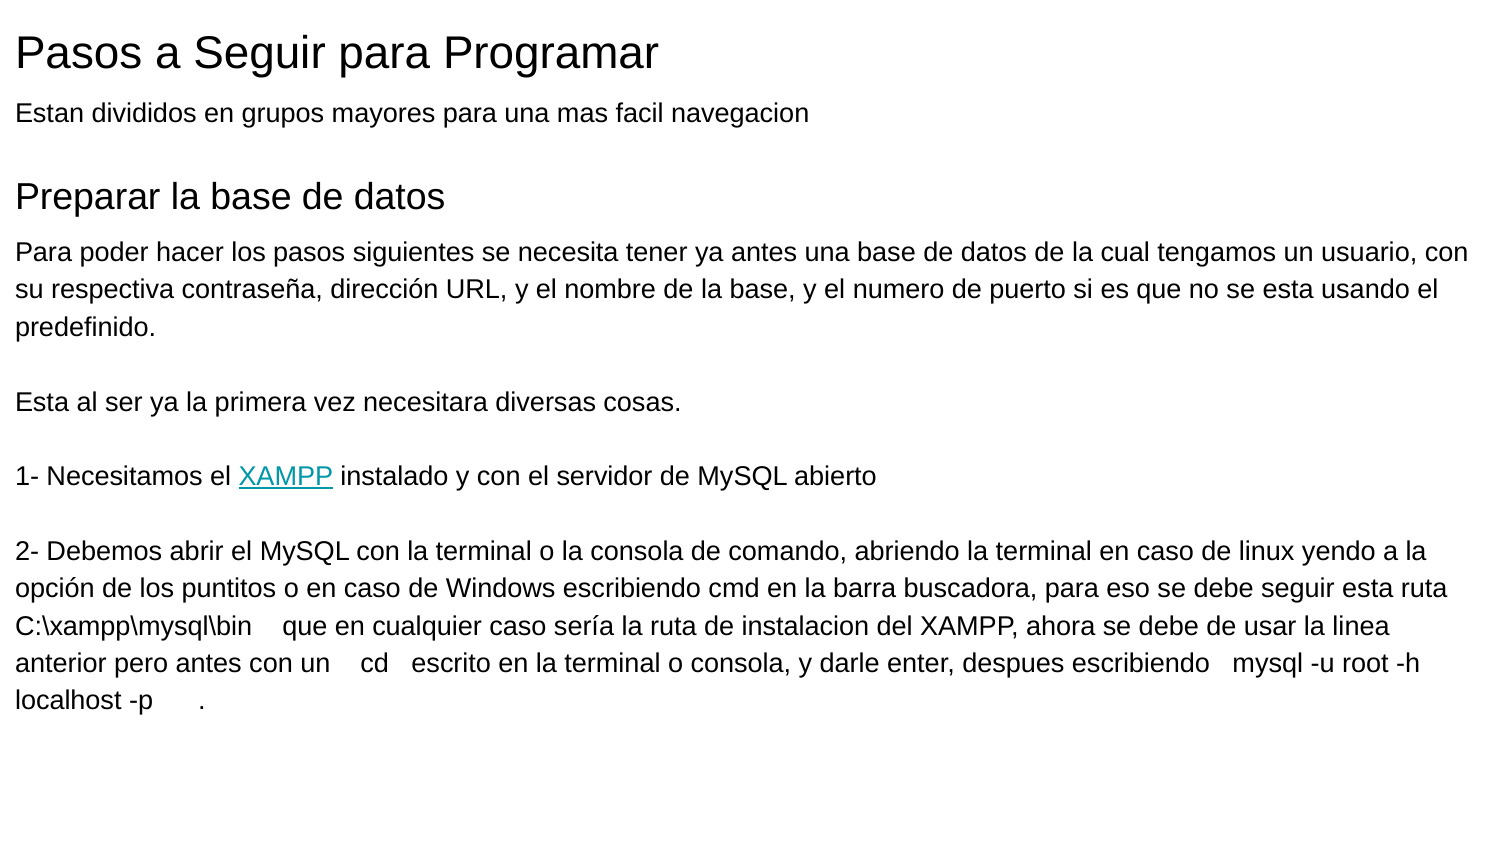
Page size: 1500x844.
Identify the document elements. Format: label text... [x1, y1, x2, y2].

text_box Pasos a Seguir para Programar Estan divididos en grupos mayores para una mas facil navegacion Preparar la base de datos Para poder hacer los pasos siguientes se necesita tener ya antes una base de datos de la cual tengamos un usuario, con su respectiva contraseña, dirección URL, y el nombre de la base, y el numero de puerto si es que no se esta usando el predefinido. Esta al ser ya la primera vez necesitara diversas cosas. 1- Necesitamos el XAMPP instalado y con el servidor de MySQL abierto 2- Debemos abrir el MySQL con la terminal o la consola de comando, abriendo la terminal en caso de linux yendo a la opción de los puntitos o en caso de Windows escribiendo cmd en la barra buscadora, para eso se debe seguir esta ruta C:\xampp\mysql\bin que en cualquier caso sería la ruta de instalacion del XAMPP, ahora se debe de usar la linea anterior pero antes con un cd escrito en la terminal o consola, y darle enter, despues escribiendo mysql -u root -h localhost -p . [0, 0, 1500, 731]
